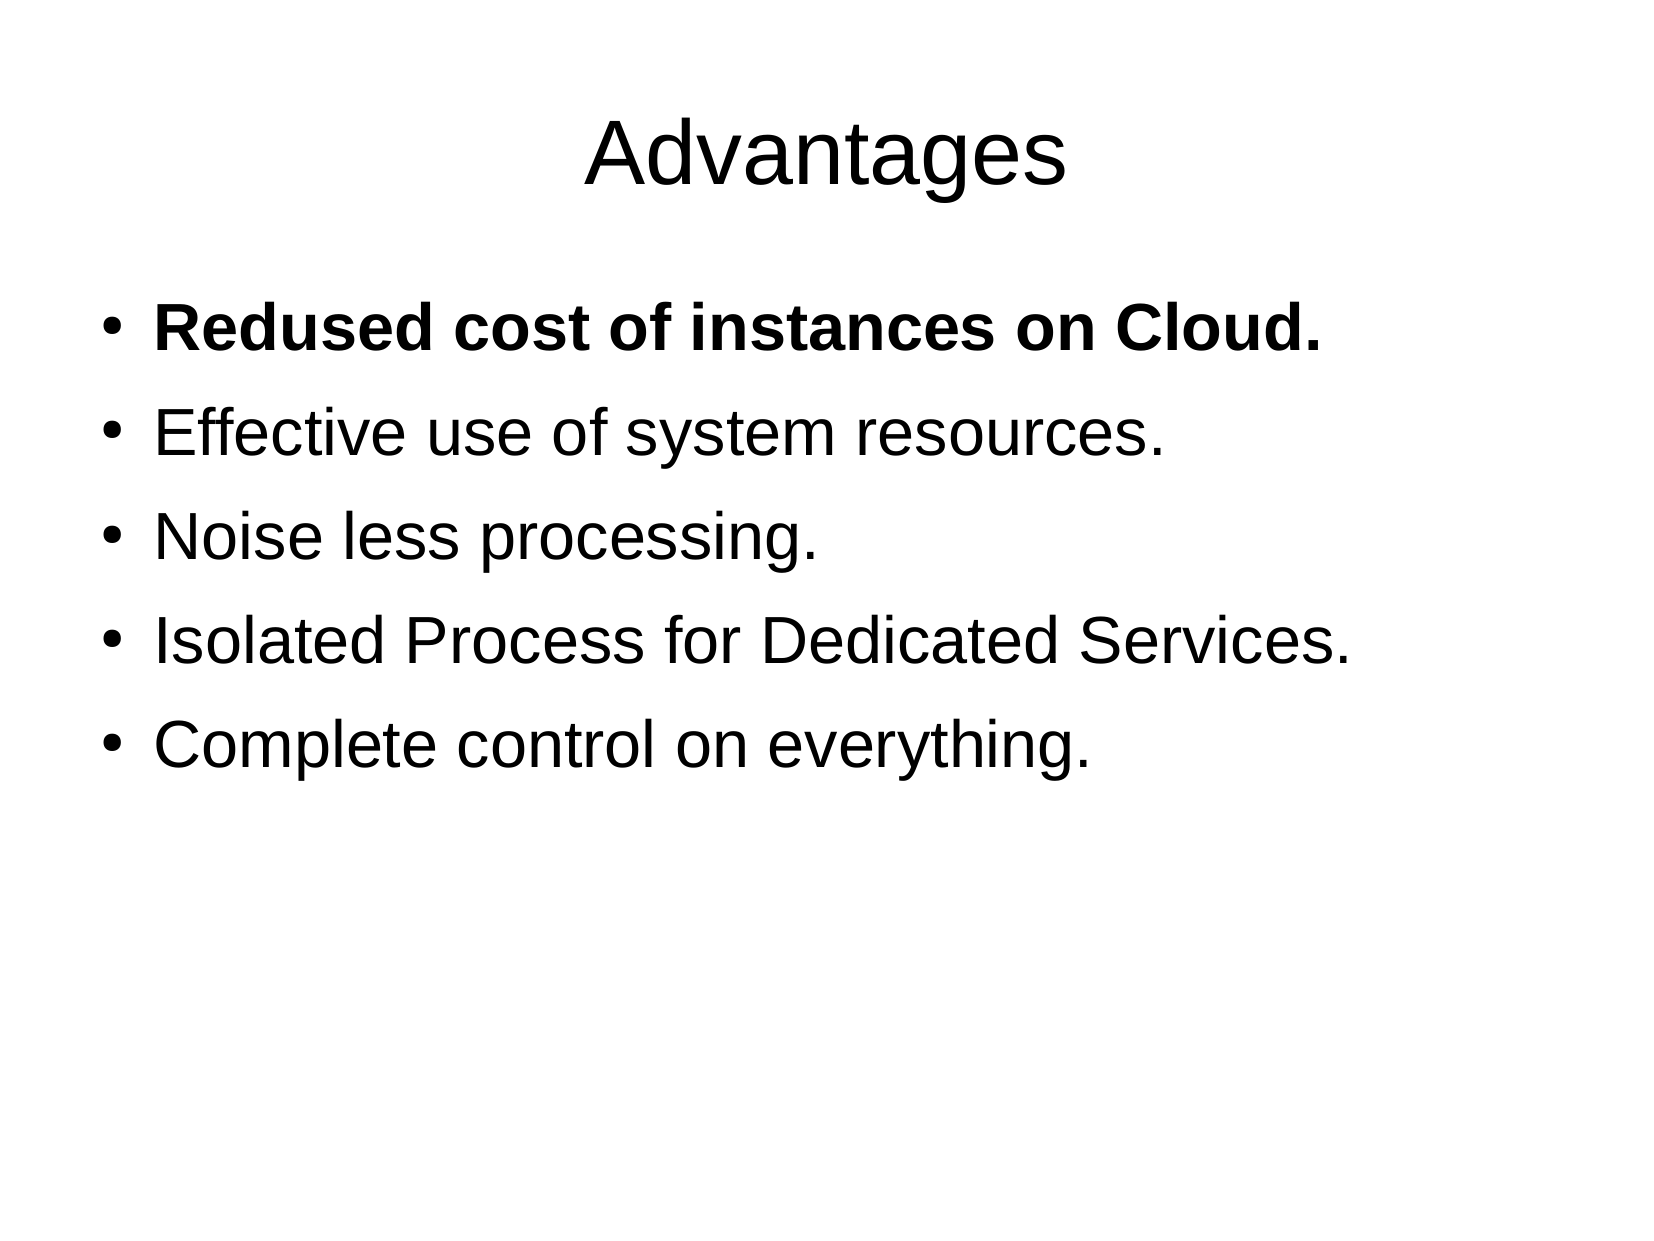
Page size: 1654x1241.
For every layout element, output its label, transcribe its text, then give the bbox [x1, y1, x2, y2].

list Redused cost of instances on Cloud. Effective use of system resources. Noise less processing. Isolated Process for Dedicated Services. Complete control on everything. [82, 290, 1571, 1010]
title Advantages [82, 49, 1571, 257]
